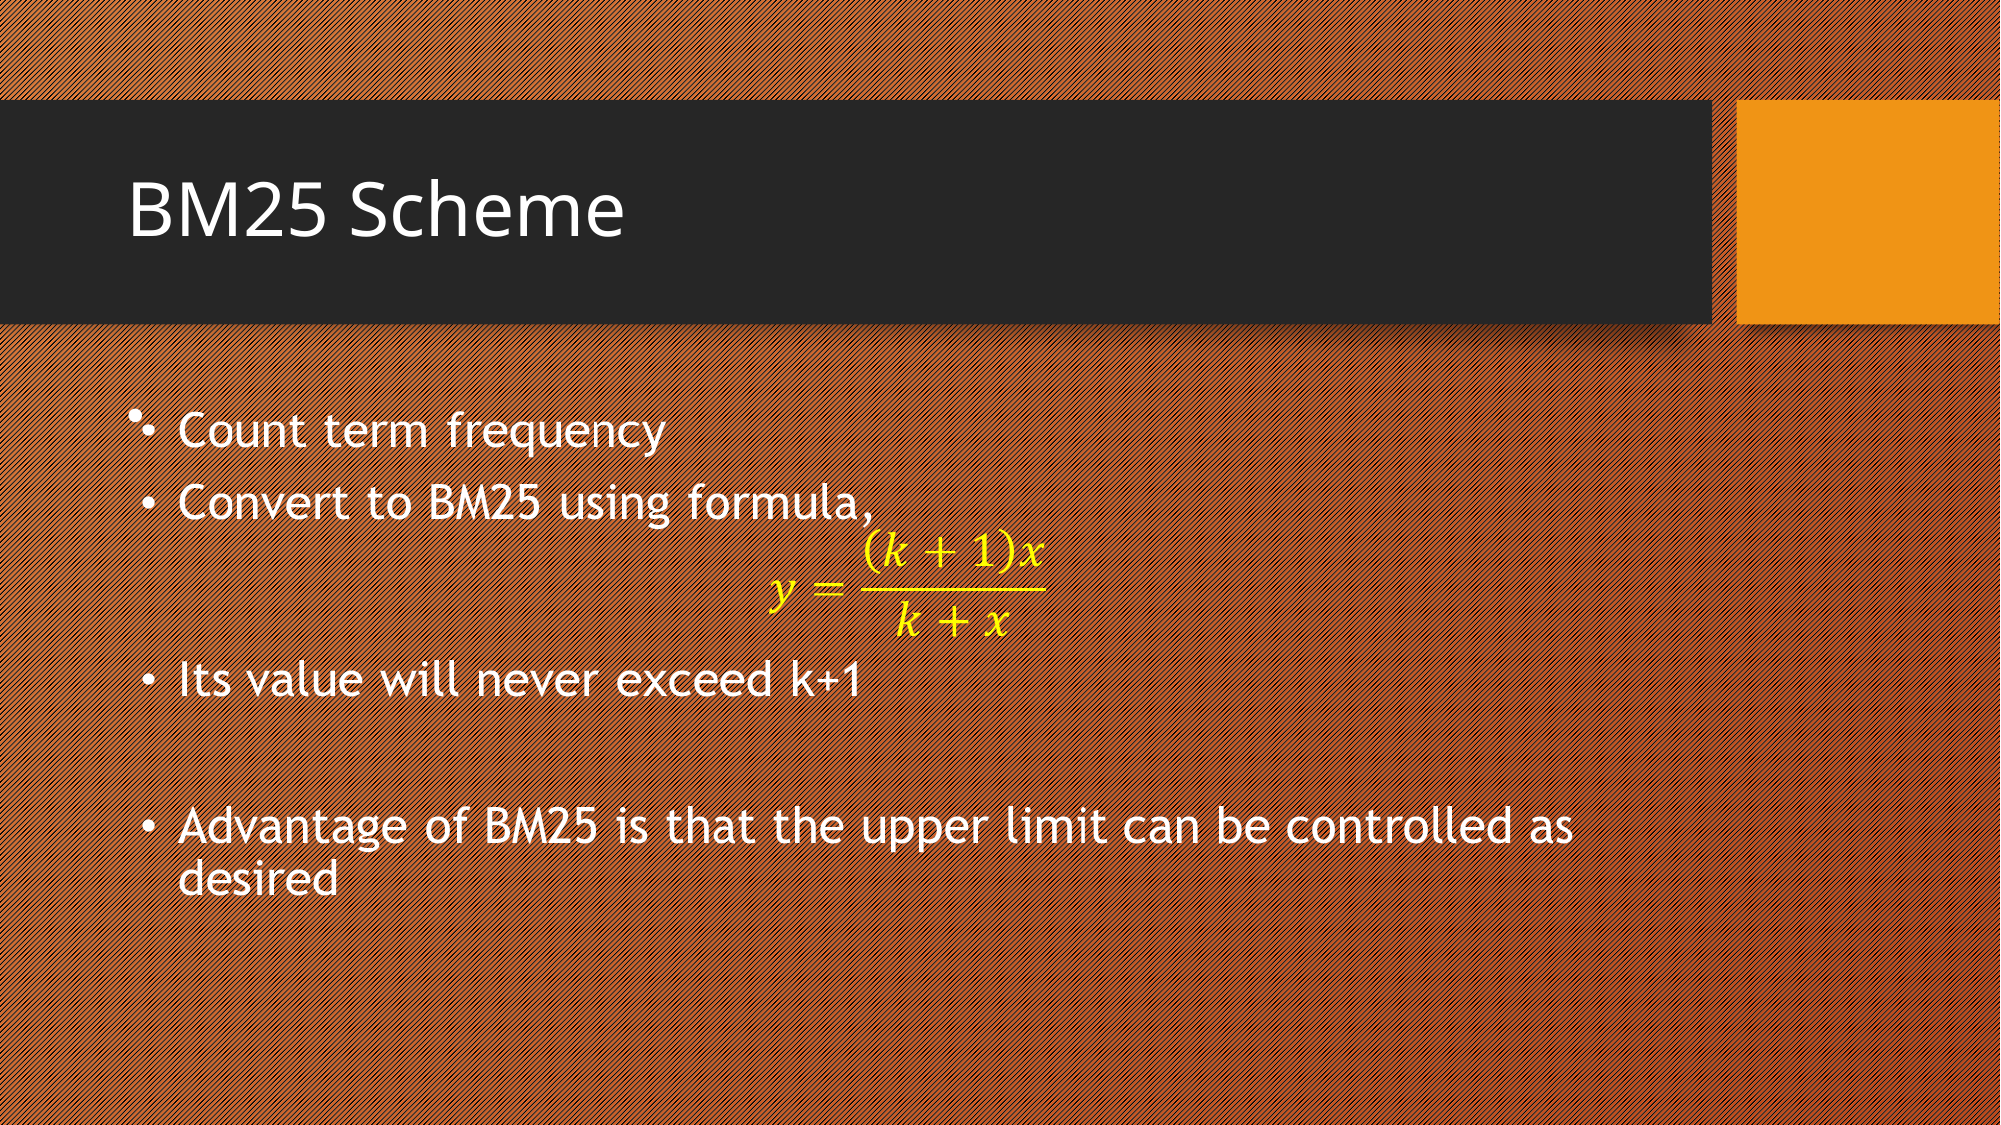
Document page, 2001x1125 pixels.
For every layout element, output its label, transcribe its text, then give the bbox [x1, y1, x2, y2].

picture [0, 0, 2000, 1125]
title BM25 Scheme [111, 123, 1689, 301]
list [111, 383, 1689, 974]
